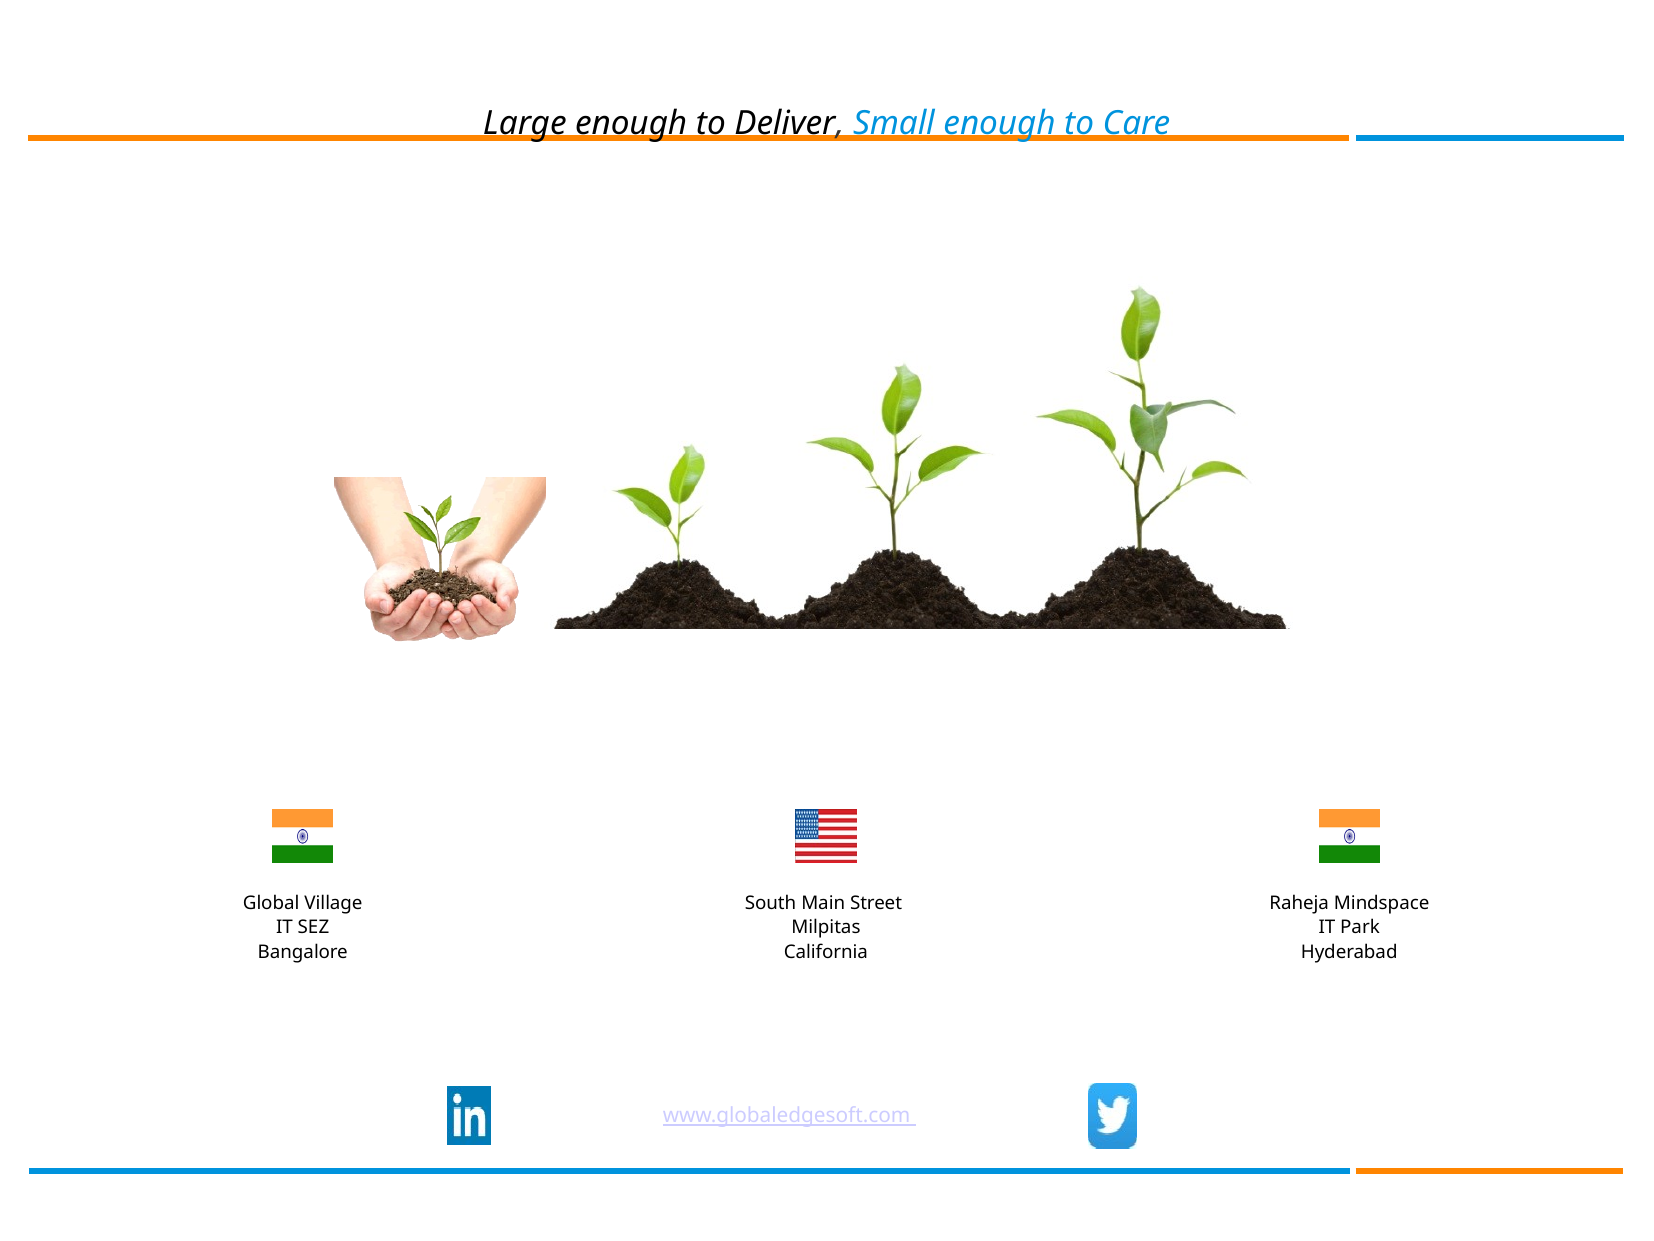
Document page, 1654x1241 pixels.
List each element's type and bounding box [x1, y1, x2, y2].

picture [465, 1107, 486, 1137]
picture [334, 215, 1317, 642]
picture [1319, 809, 1380, 863]
picture [272, 809, 333, 863]
picture [450, 1094, 462, 1137]
picture [1088, 1083, 1137, 1149]
picture [795, 809, 857, 863]
